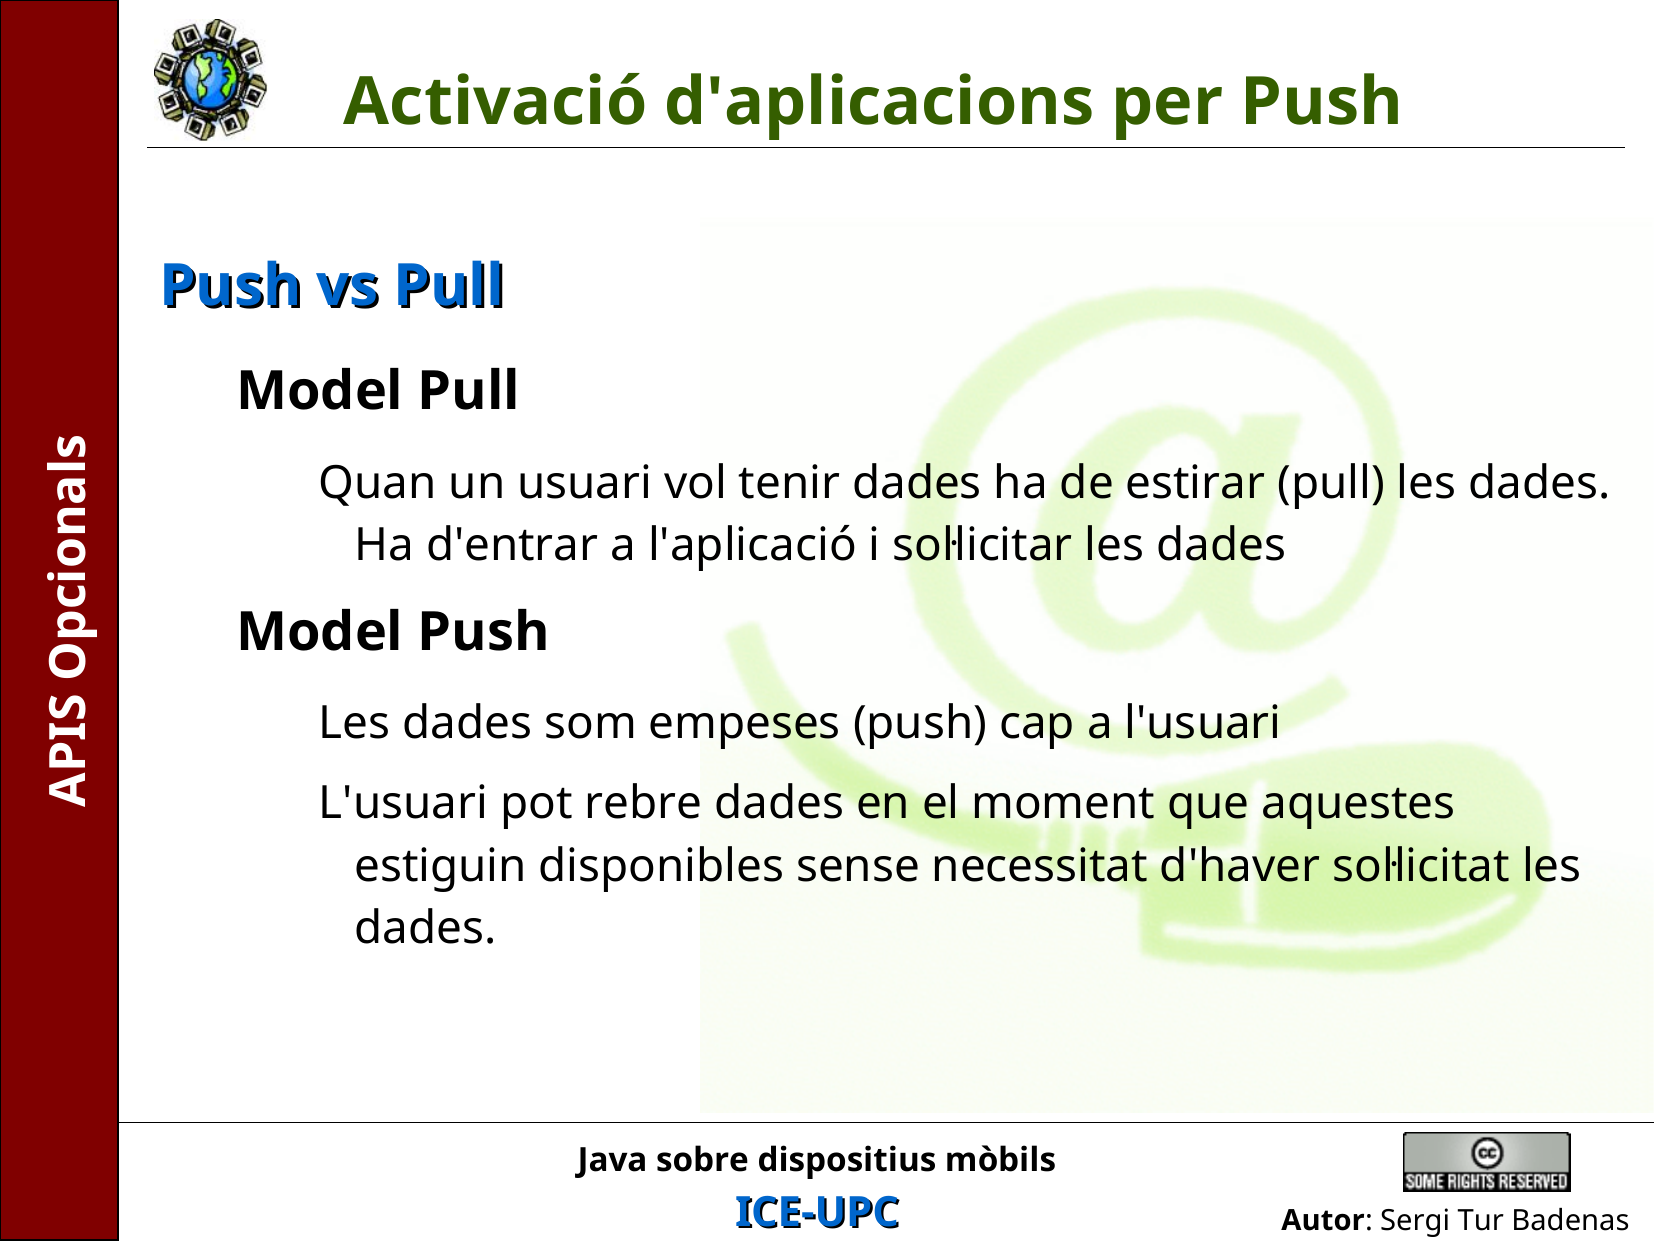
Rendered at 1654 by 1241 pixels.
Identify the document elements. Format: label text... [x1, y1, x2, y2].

picture [1403, 1132, 1571, 1192]
list Push vs Pull Model Pull Quan un usuari vol tenir dades ha de estirar (pull) les dades. Ha d'entrar a l'aplicació i sol·licitar les dades Model Push Les dades som empeses (push) cap a l'usuari L'usuari pot rebre dades en el moment que aquestes estiguin disponibles sense necessitat d'haver sol·licitat les dades. [141, 242, 1630, 1078]
title Activació d'aplicacions per Push [129, 56, 1619, 141]
picture [700, 217, 1654, 1113]
picture [154, 19, 268, 56]
